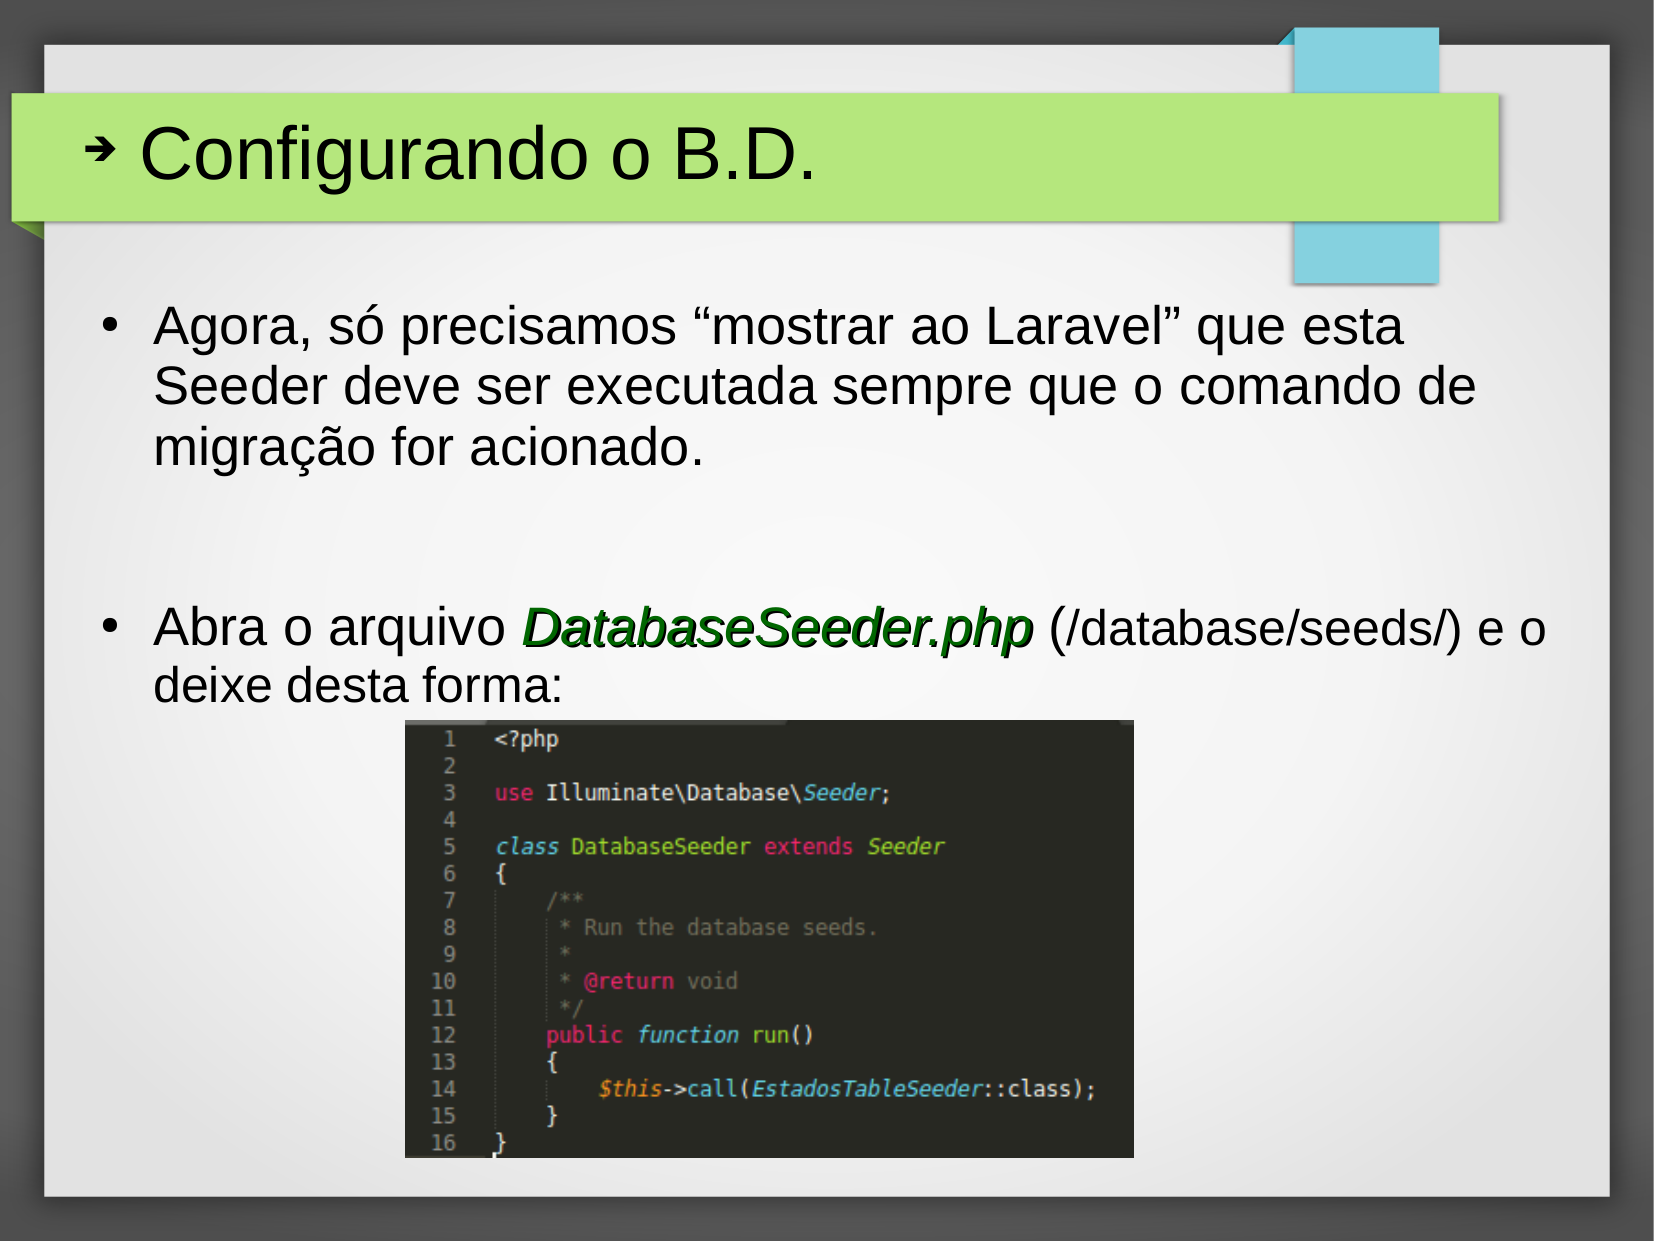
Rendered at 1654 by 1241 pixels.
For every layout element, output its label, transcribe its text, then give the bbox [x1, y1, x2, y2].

list Agora, só precisamos “mostrar ao Laravel” que esta Seeder deve ser executada sempre que o comando de migração for acionado. Abra o arquivo DatabaseSeeder.php (/database/seeds/) e o deixe desta forma: [82, 295, 1571, 1015]
picture [0, 0, 1654, 1241]
title Configurando o B.D. [82, 94, 1264, 213]
